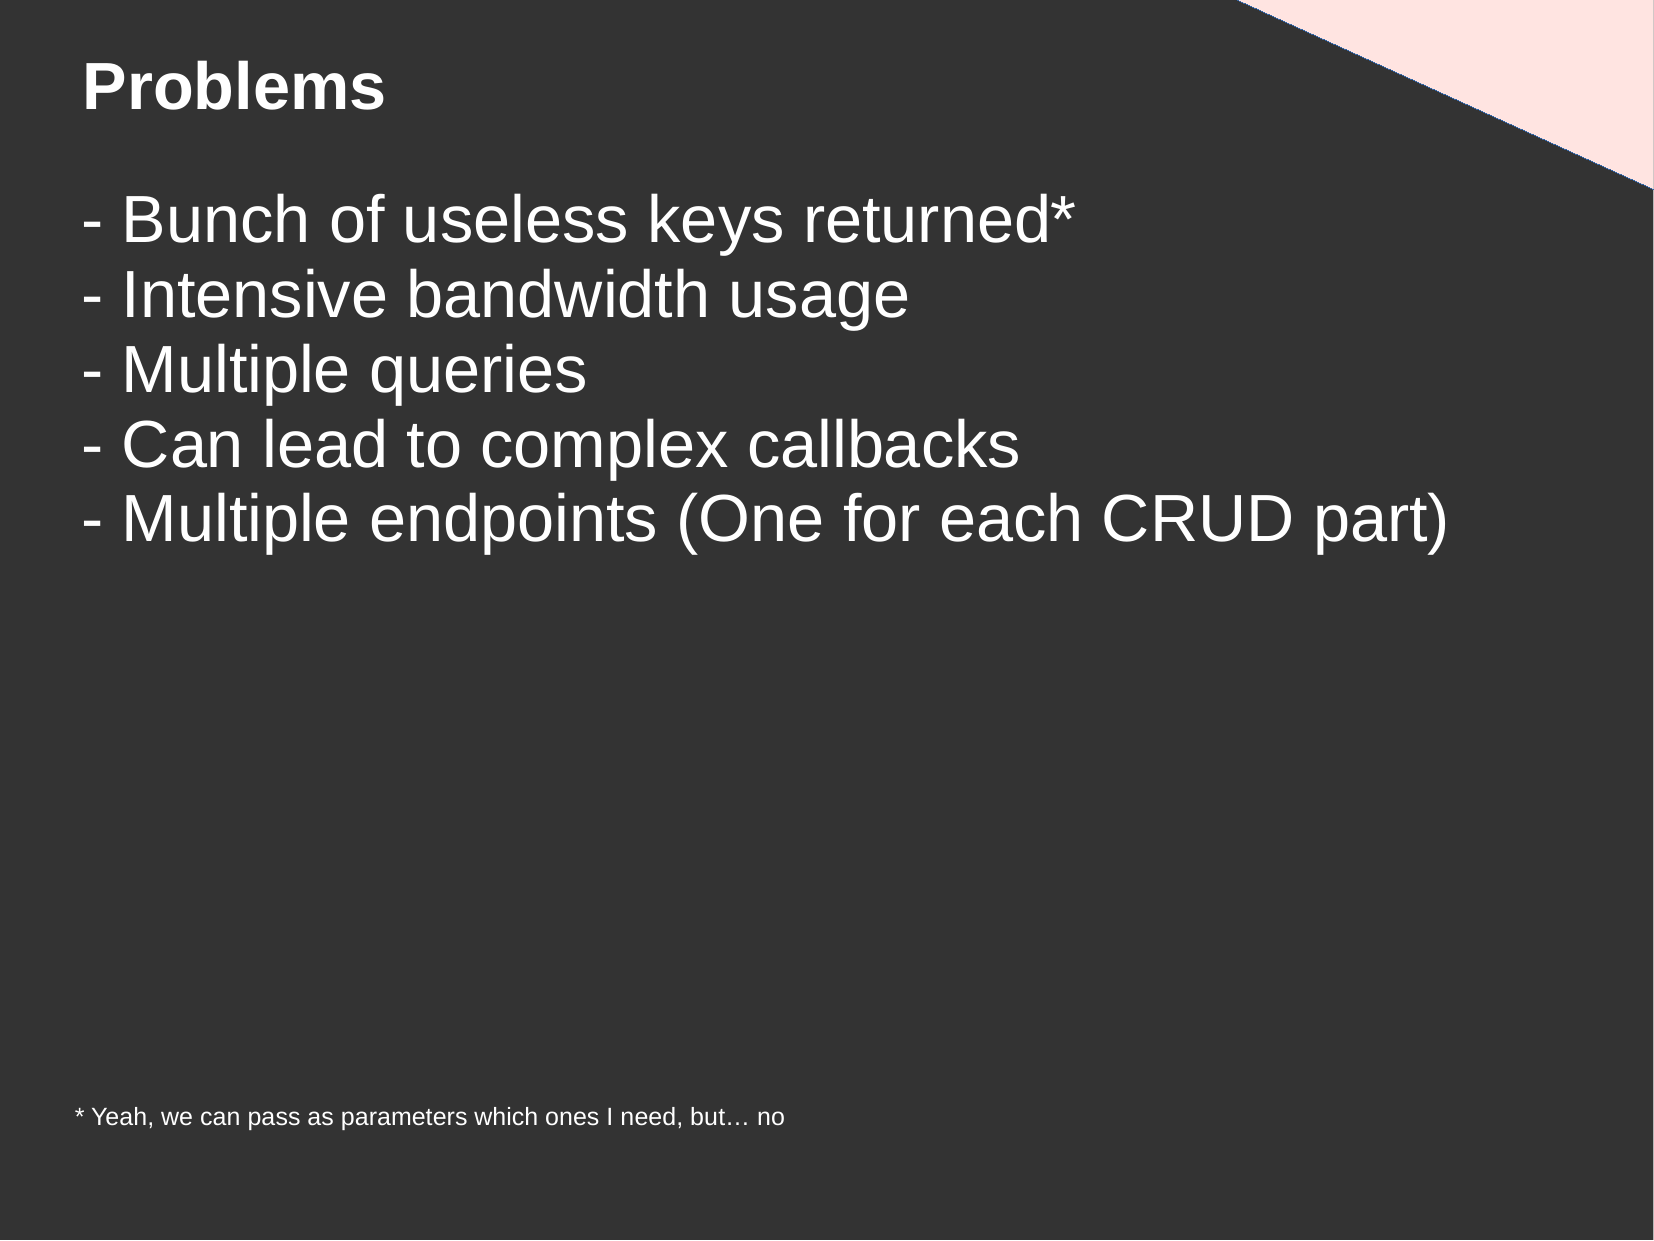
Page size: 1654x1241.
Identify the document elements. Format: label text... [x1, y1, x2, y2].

title - Bunch of useless keys returned* - Intensive bandwidth usage - Multiple queries - Can lead to complex callbacks - Multiple endpoints (One for each CRUD part) [81, 182, 1621, 835]
text_box [1237, 0, 1654, 190]
text_box * Yeah, we can pass as parameters which ones I need, but… no [60, 1095, 1546, 1208]
title Problems [82, 49, 1569, 152]
